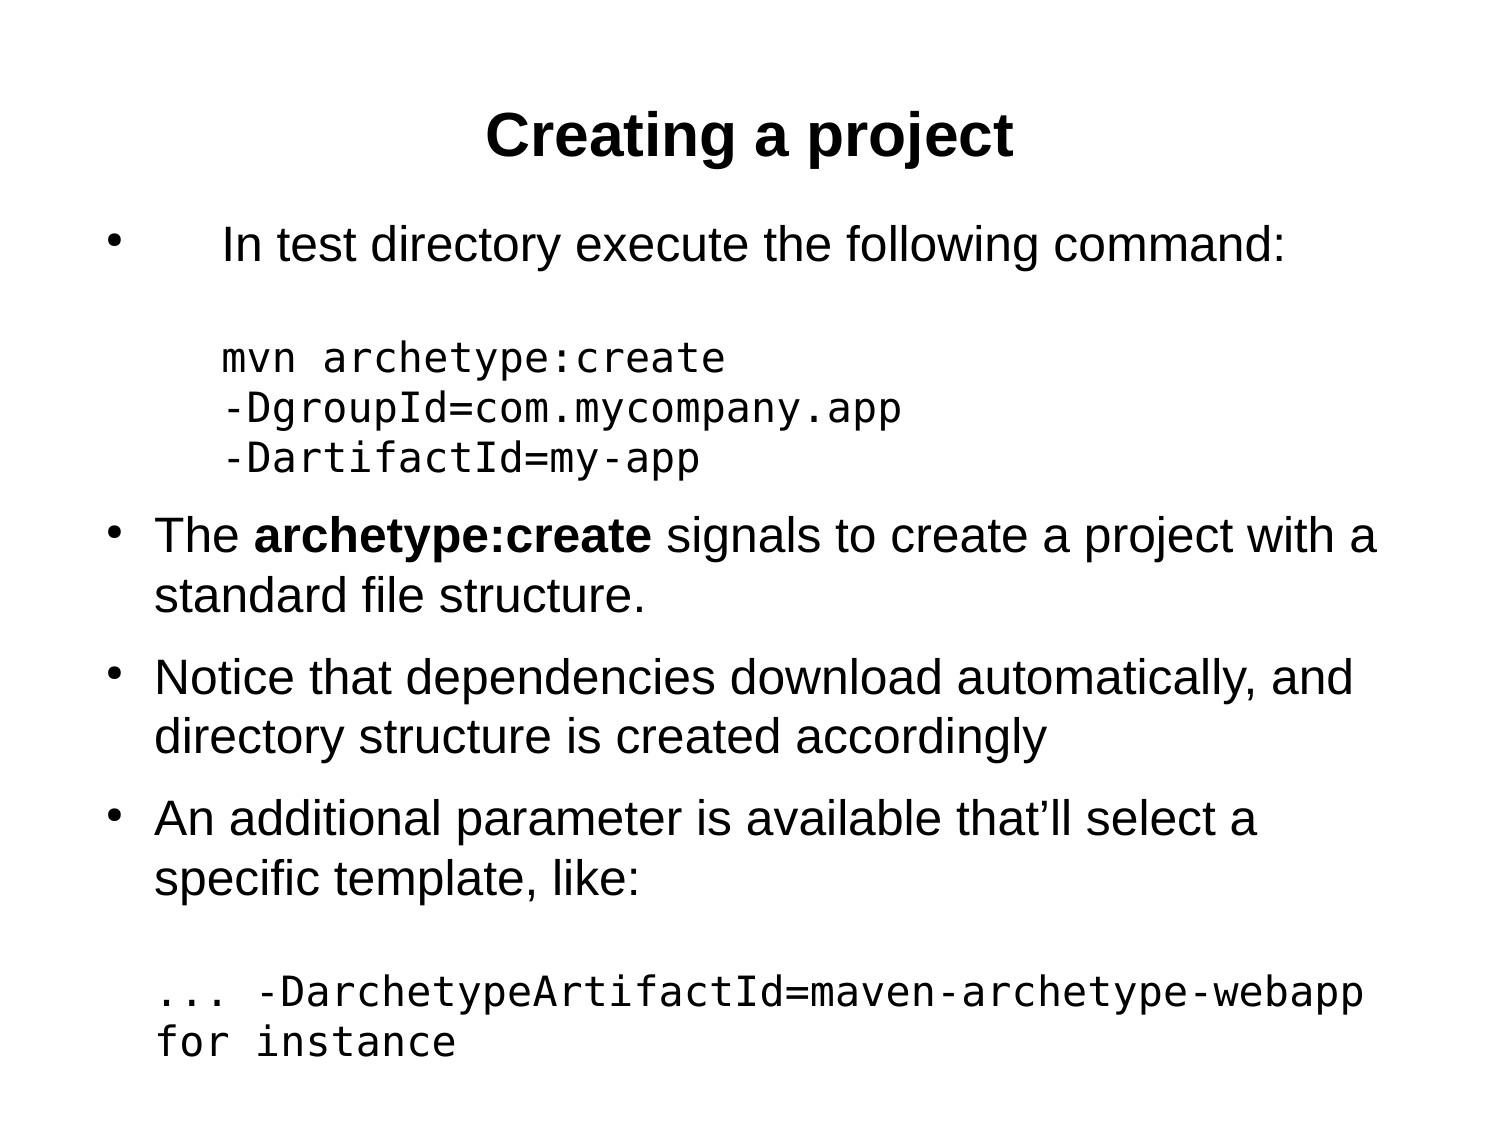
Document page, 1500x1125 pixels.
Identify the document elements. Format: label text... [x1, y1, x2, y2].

title Creating a project [75, 44, 1425, 177]
list In test directory execute the following command: mvn archetype:create -DgroupId=com.mycompany.app -DartifactId=my-app The archetype:create signals to create a project with a standard file structure. Notice that dependencies download automatically, and directory structure is created accordingly An additional parameter is available that’ll select a specific template, like: ... -DarchetypeArtifactId=maven-archetype-webapp for instance [75, 204, 1395, 1075]
